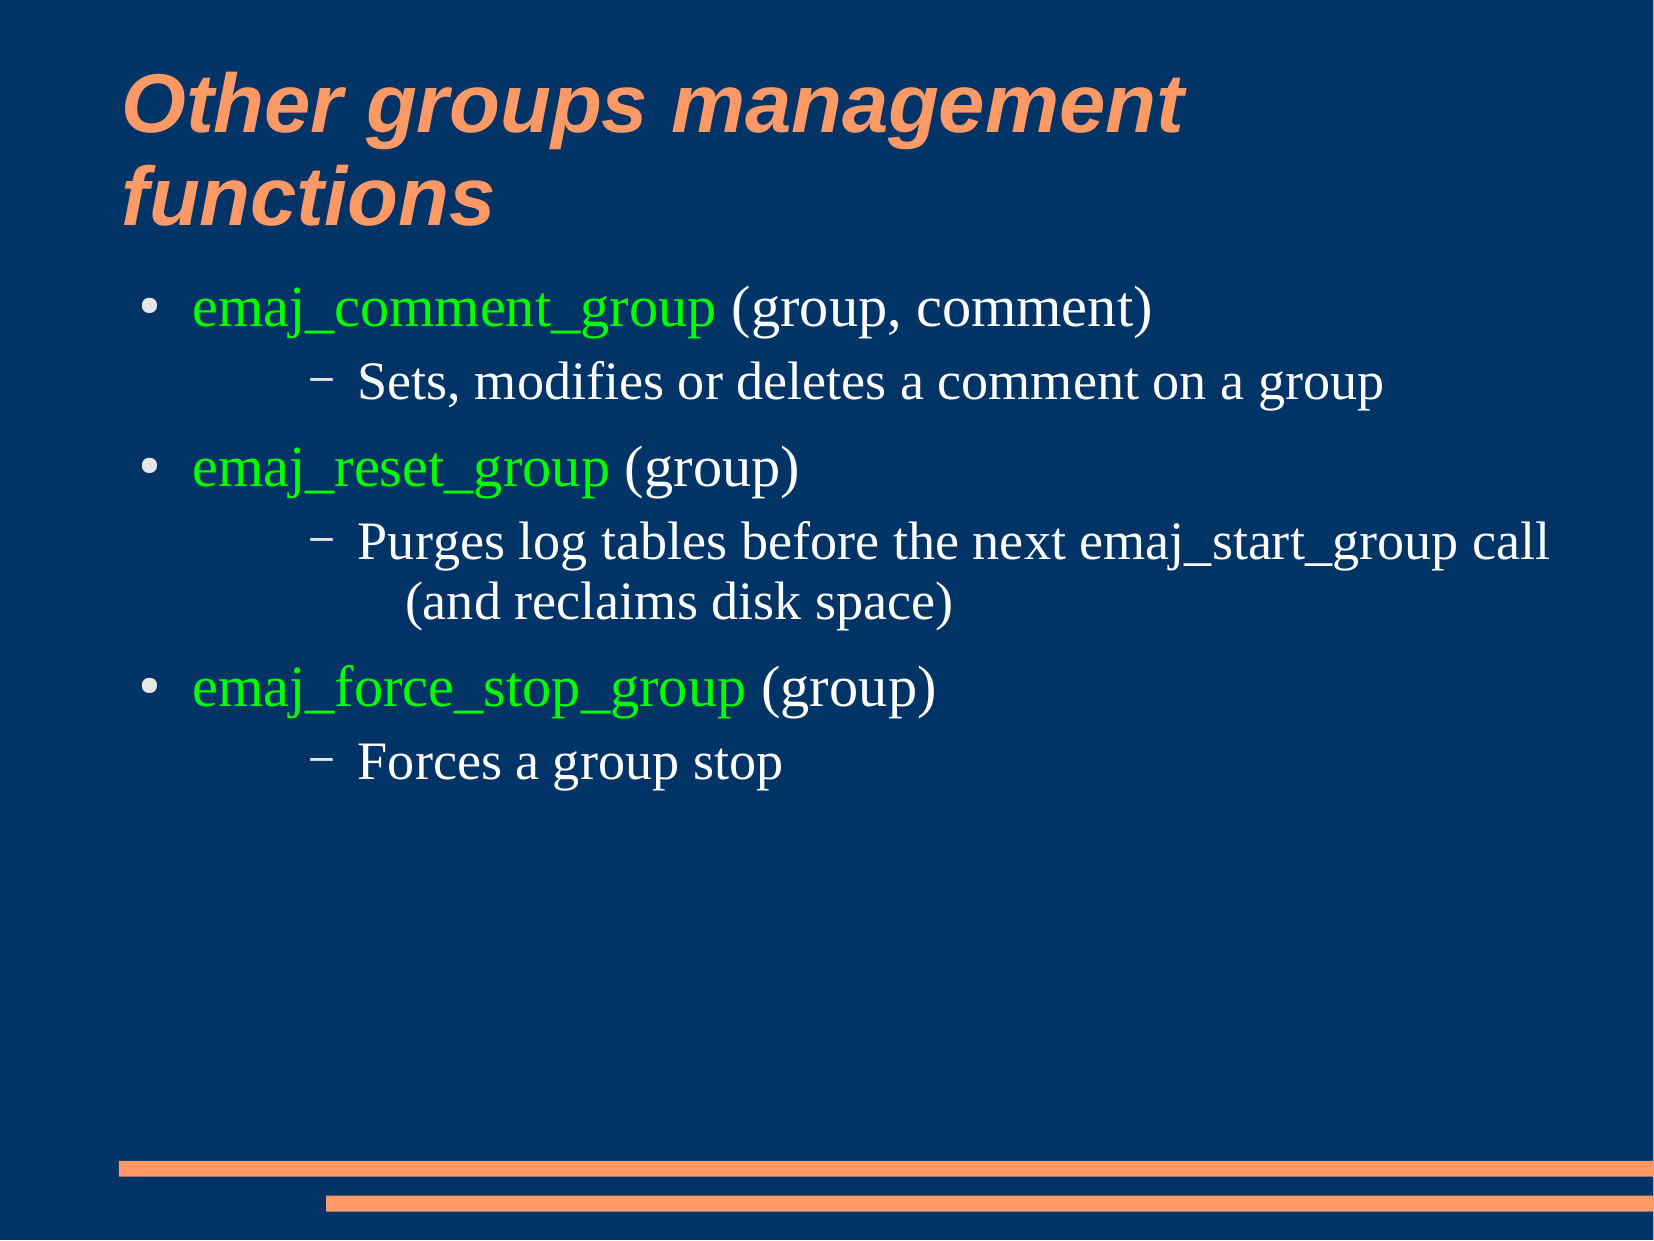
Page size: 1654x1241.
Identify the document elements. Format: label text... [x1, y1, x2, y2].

list emaj_comment_group (group, comment) Sets, modifies or deletes a comment on a group emaj_reset_group (group) Purges log tables before the next emaj_start_group call (and reclaims disk space) emaj_force_stop_group (group) Forces a group stop [121, 274, 1561, 1070]
title Other groups management functions [121, 53, 1534, 246]
